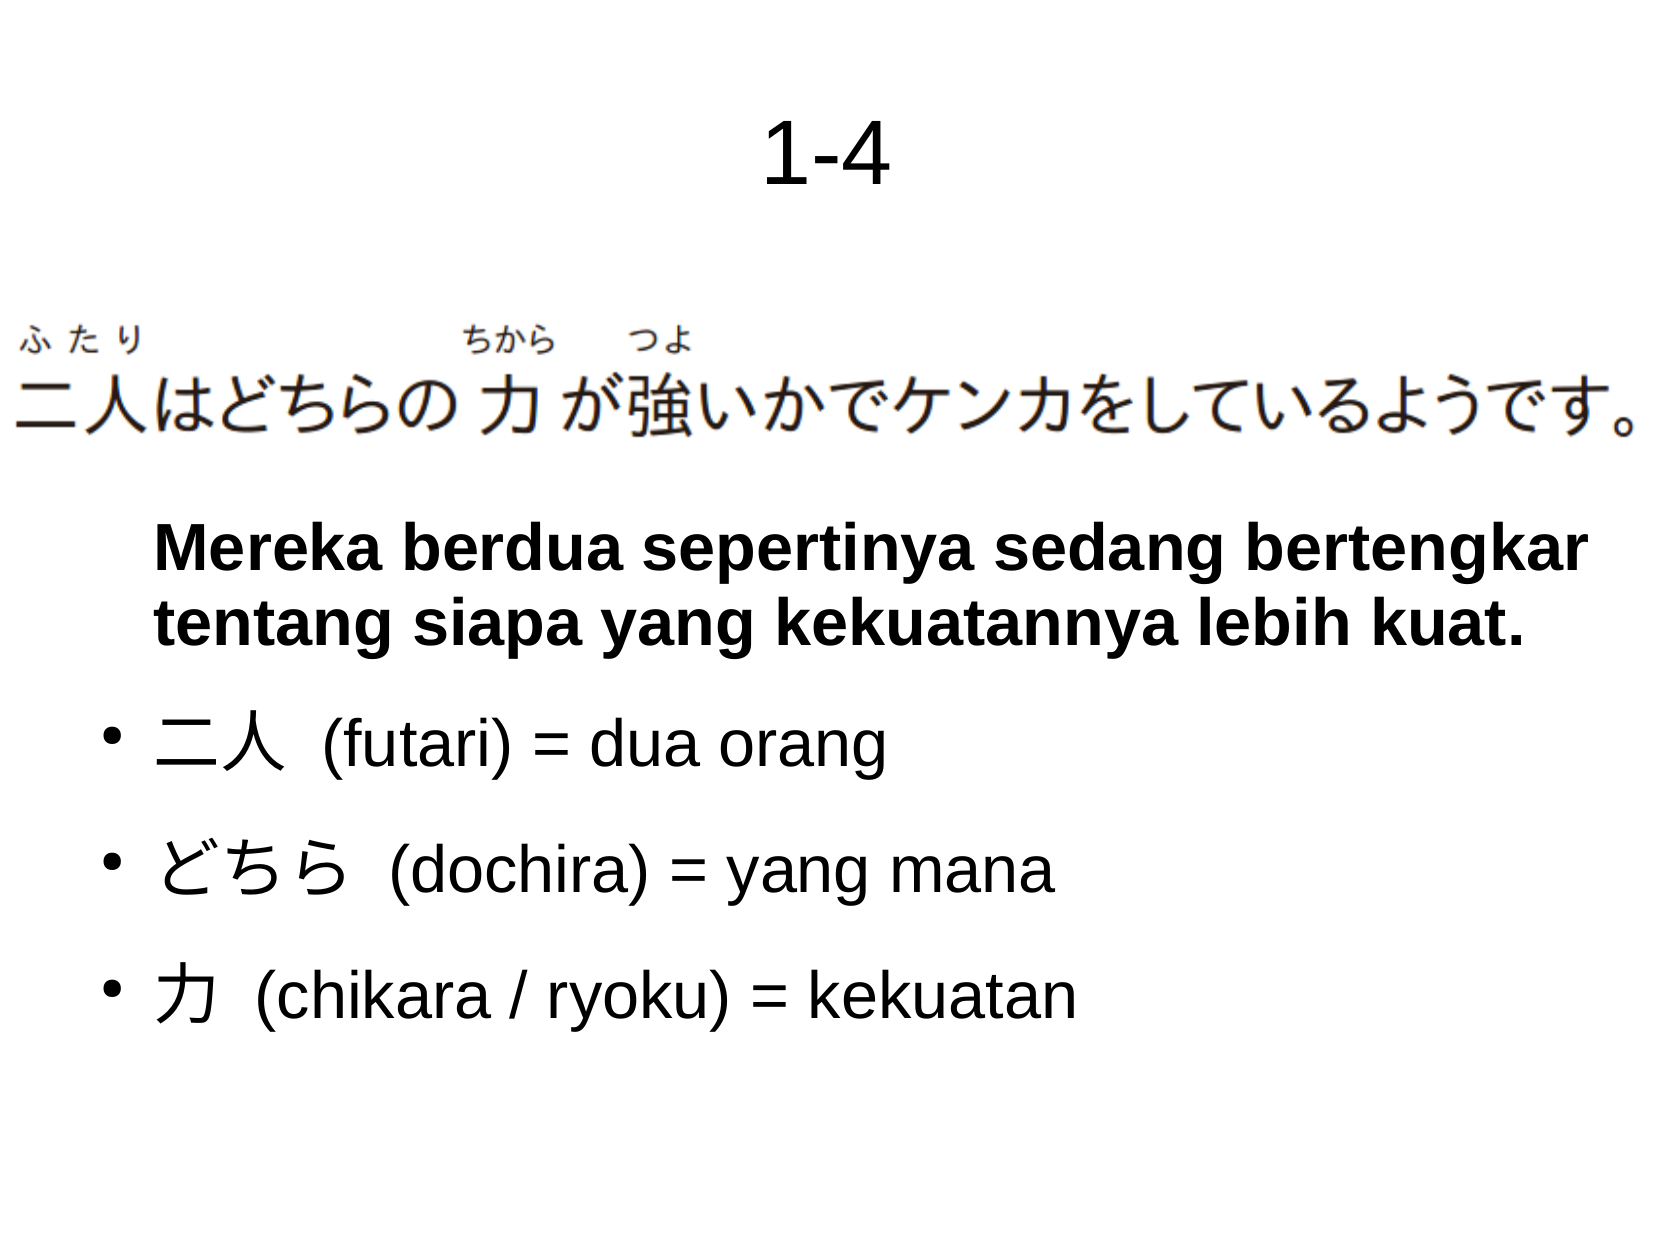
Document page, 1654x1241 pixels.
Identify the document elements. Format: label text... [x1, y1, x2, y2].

title 1-4 [82, 49, 1571, 257]
picture [15, 314, 1654, 451]
list Mereka berdua sepertinya sedang bertengkar tentang siapa yang kekuatannya lebih kuat. 二人 (futari) = dua orang どちら (dochira) = yang mana 力 (chikara / ryoku) = kekuatan [82, 510, 1606, 1186]
